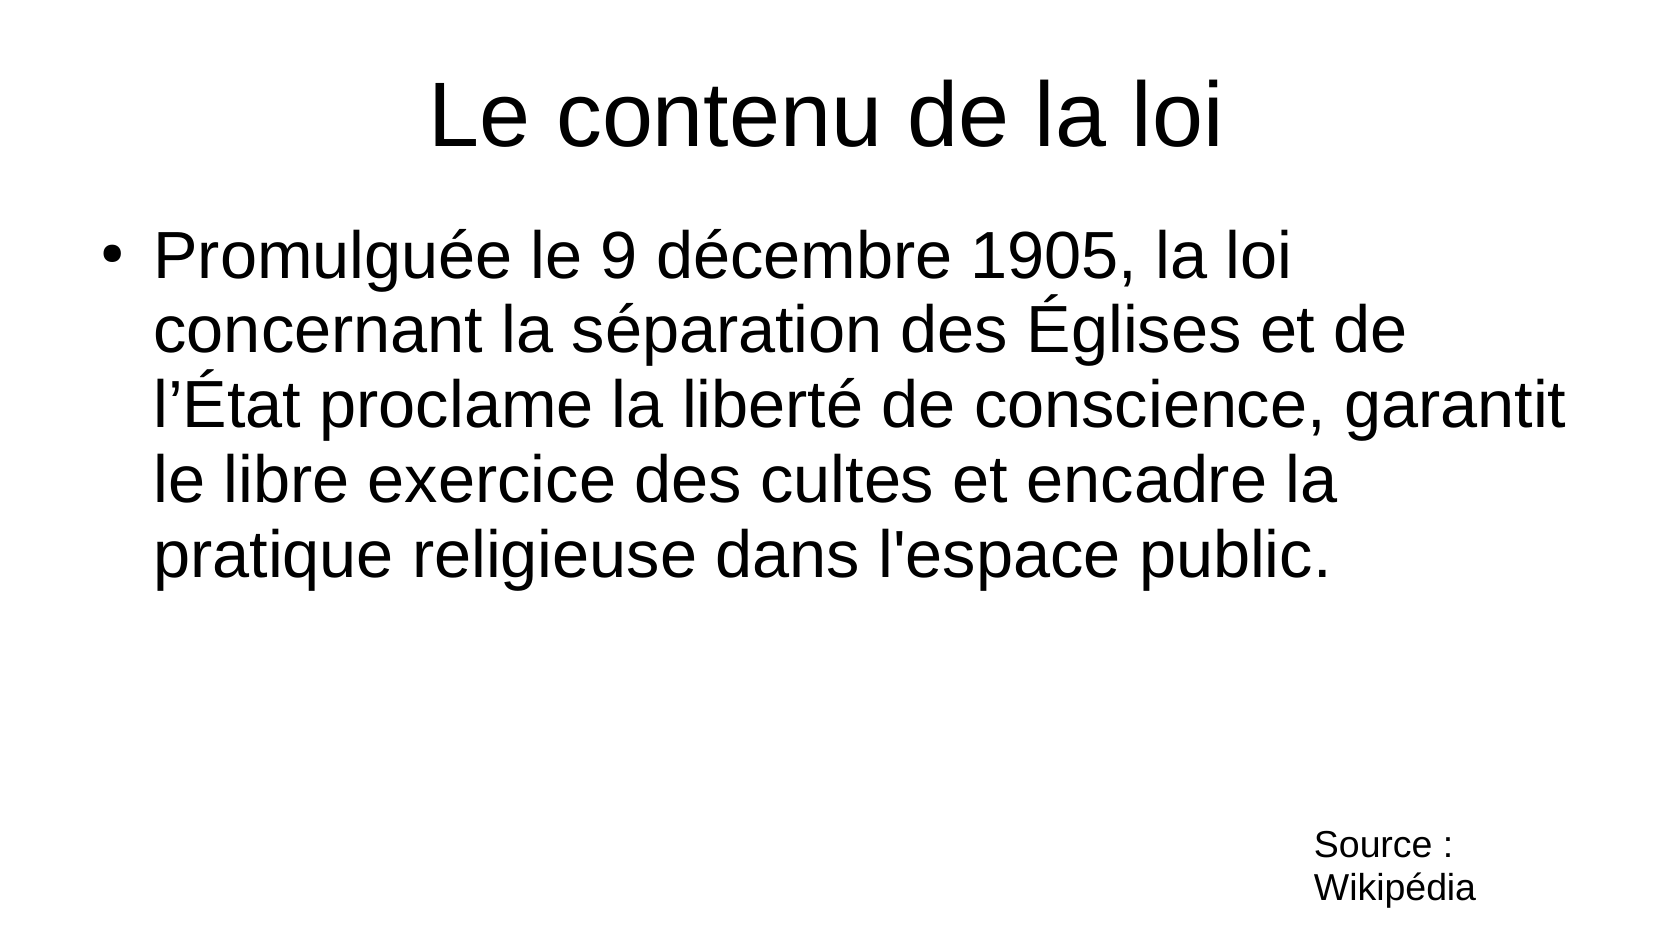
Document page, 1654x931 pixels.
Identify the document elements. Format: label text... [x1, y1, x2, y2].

text_box Source : Wikipédia [1299, 816, 1625, 916]
title Le contenu de la loi [82, 37, 1571, 193]
list Promulguée le 9 décembre 1905, la loi concernant la séparation des Églises et de l’État proclame la liberté de conscience, garantit le libre exercice des cultes et encadre la pratique religieuse dans l'espace public. [82, 217, 1571, 758]
